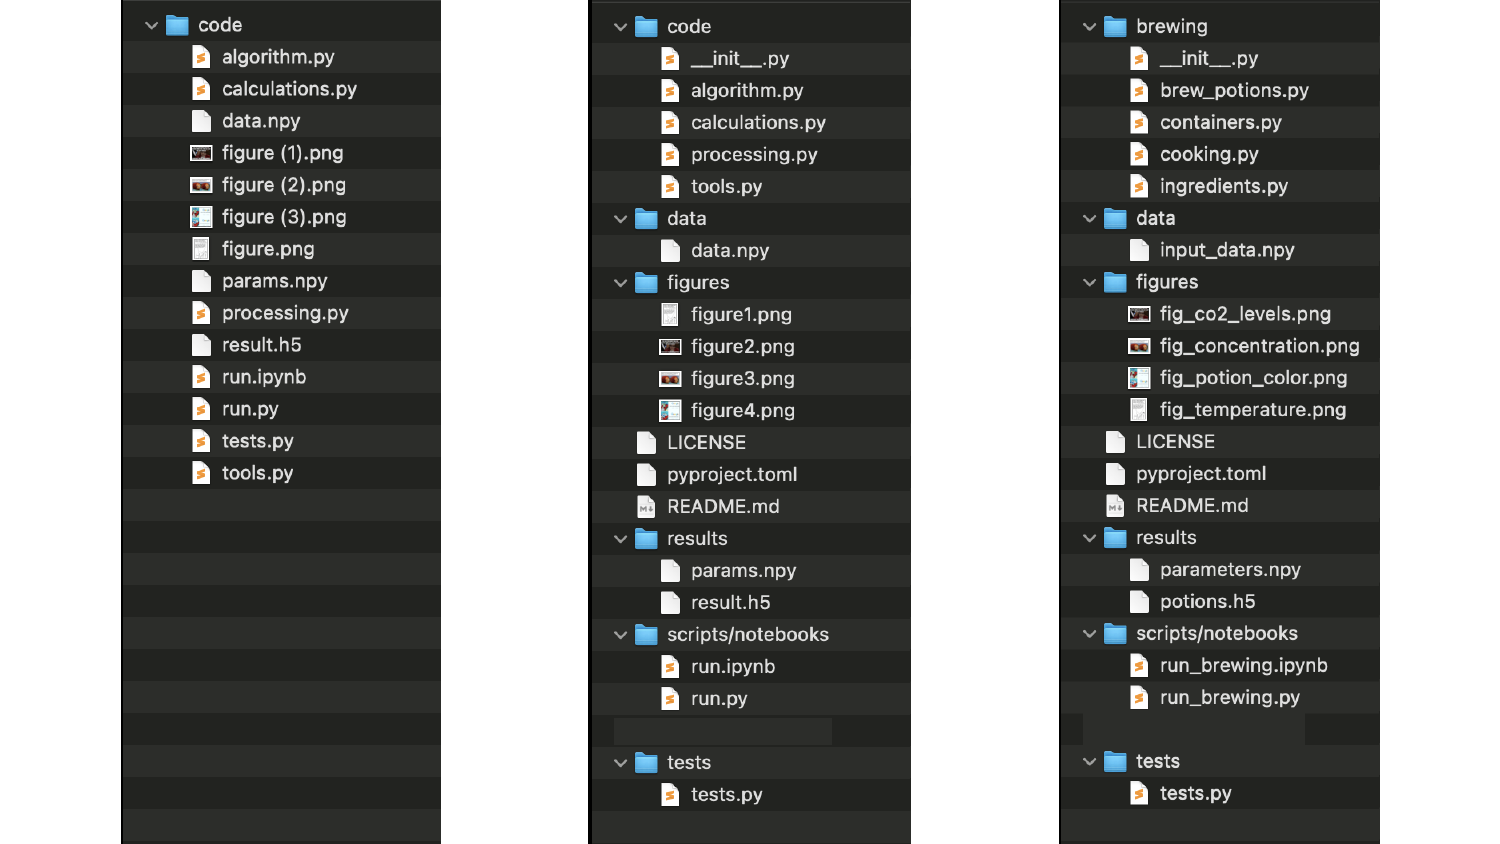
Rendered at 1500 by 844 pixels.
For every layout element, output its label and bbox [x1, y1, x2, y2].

picture [121, 0, 441, 844]
picture [588, 0, 911, 844]
picture [1059, 0, 1380, 844]
